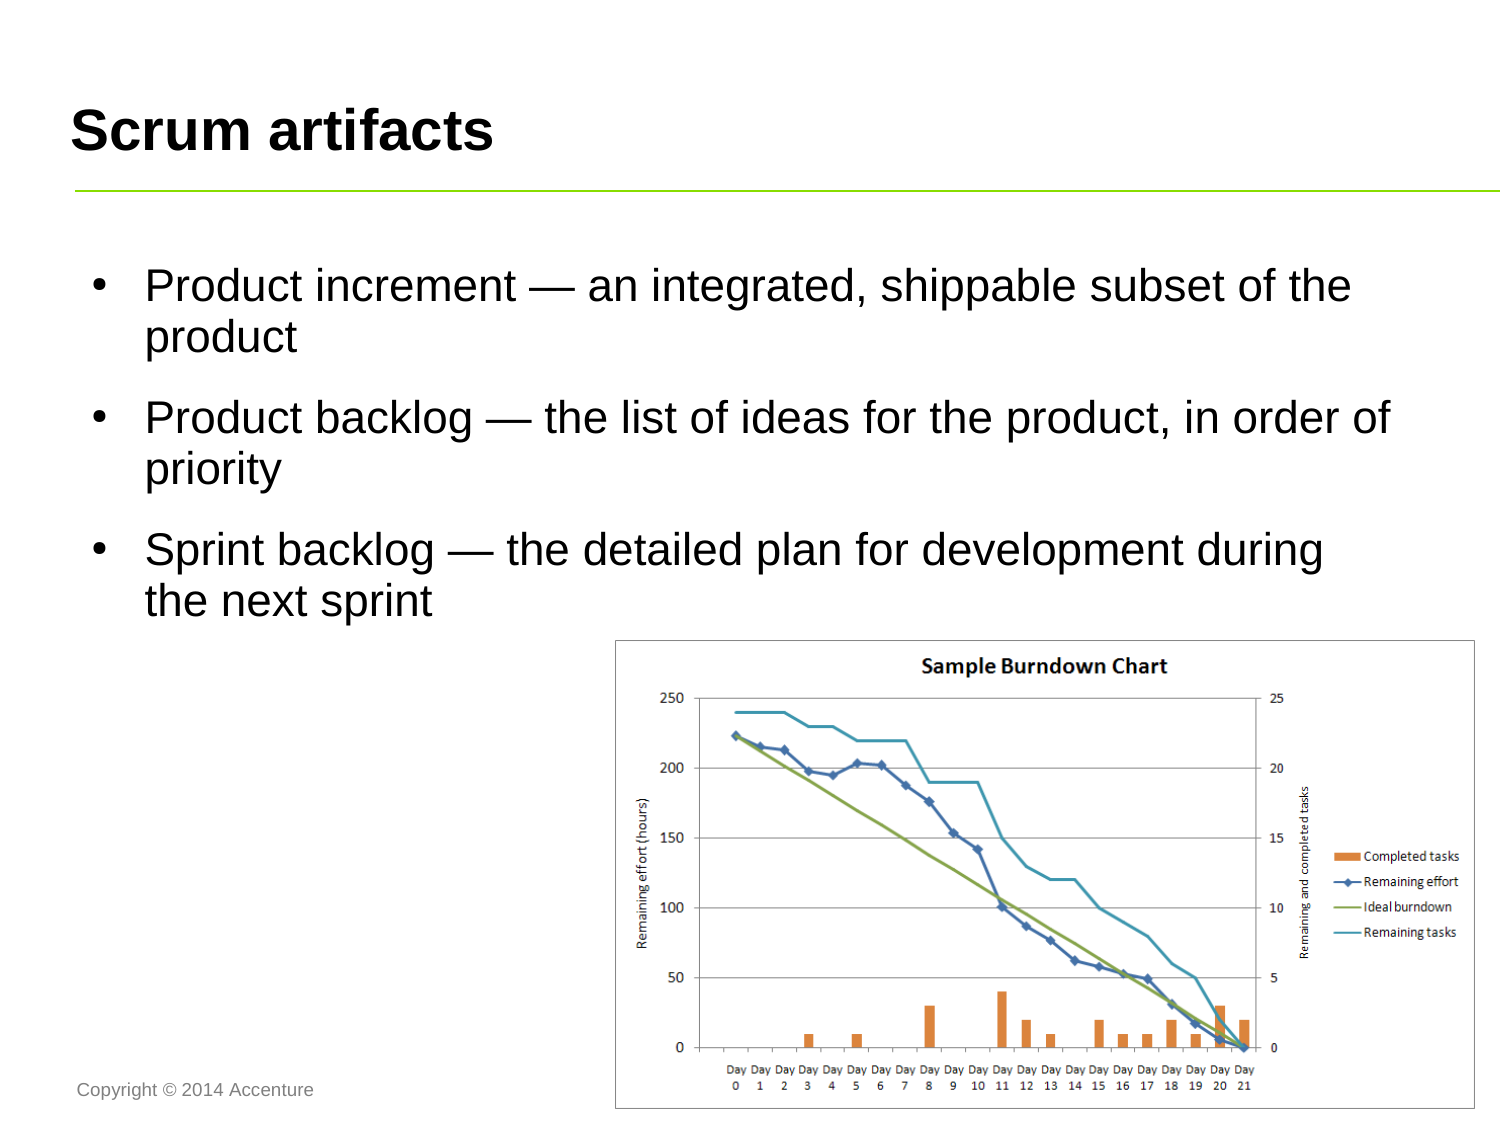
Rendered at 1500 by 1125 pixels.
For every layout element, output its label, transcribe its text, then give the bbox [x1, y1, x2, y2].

list Product increment — an integrated, shippable subset of the product Product backlog — the list of ideas for the product, in order of priority Sprint backlog — the detailed plan for development during the next sprint [73, 259, 1394, 1125]
title Scrum artifacts [70, 70, 1421, 189]
picture [614, 639, 1477, 1111]
